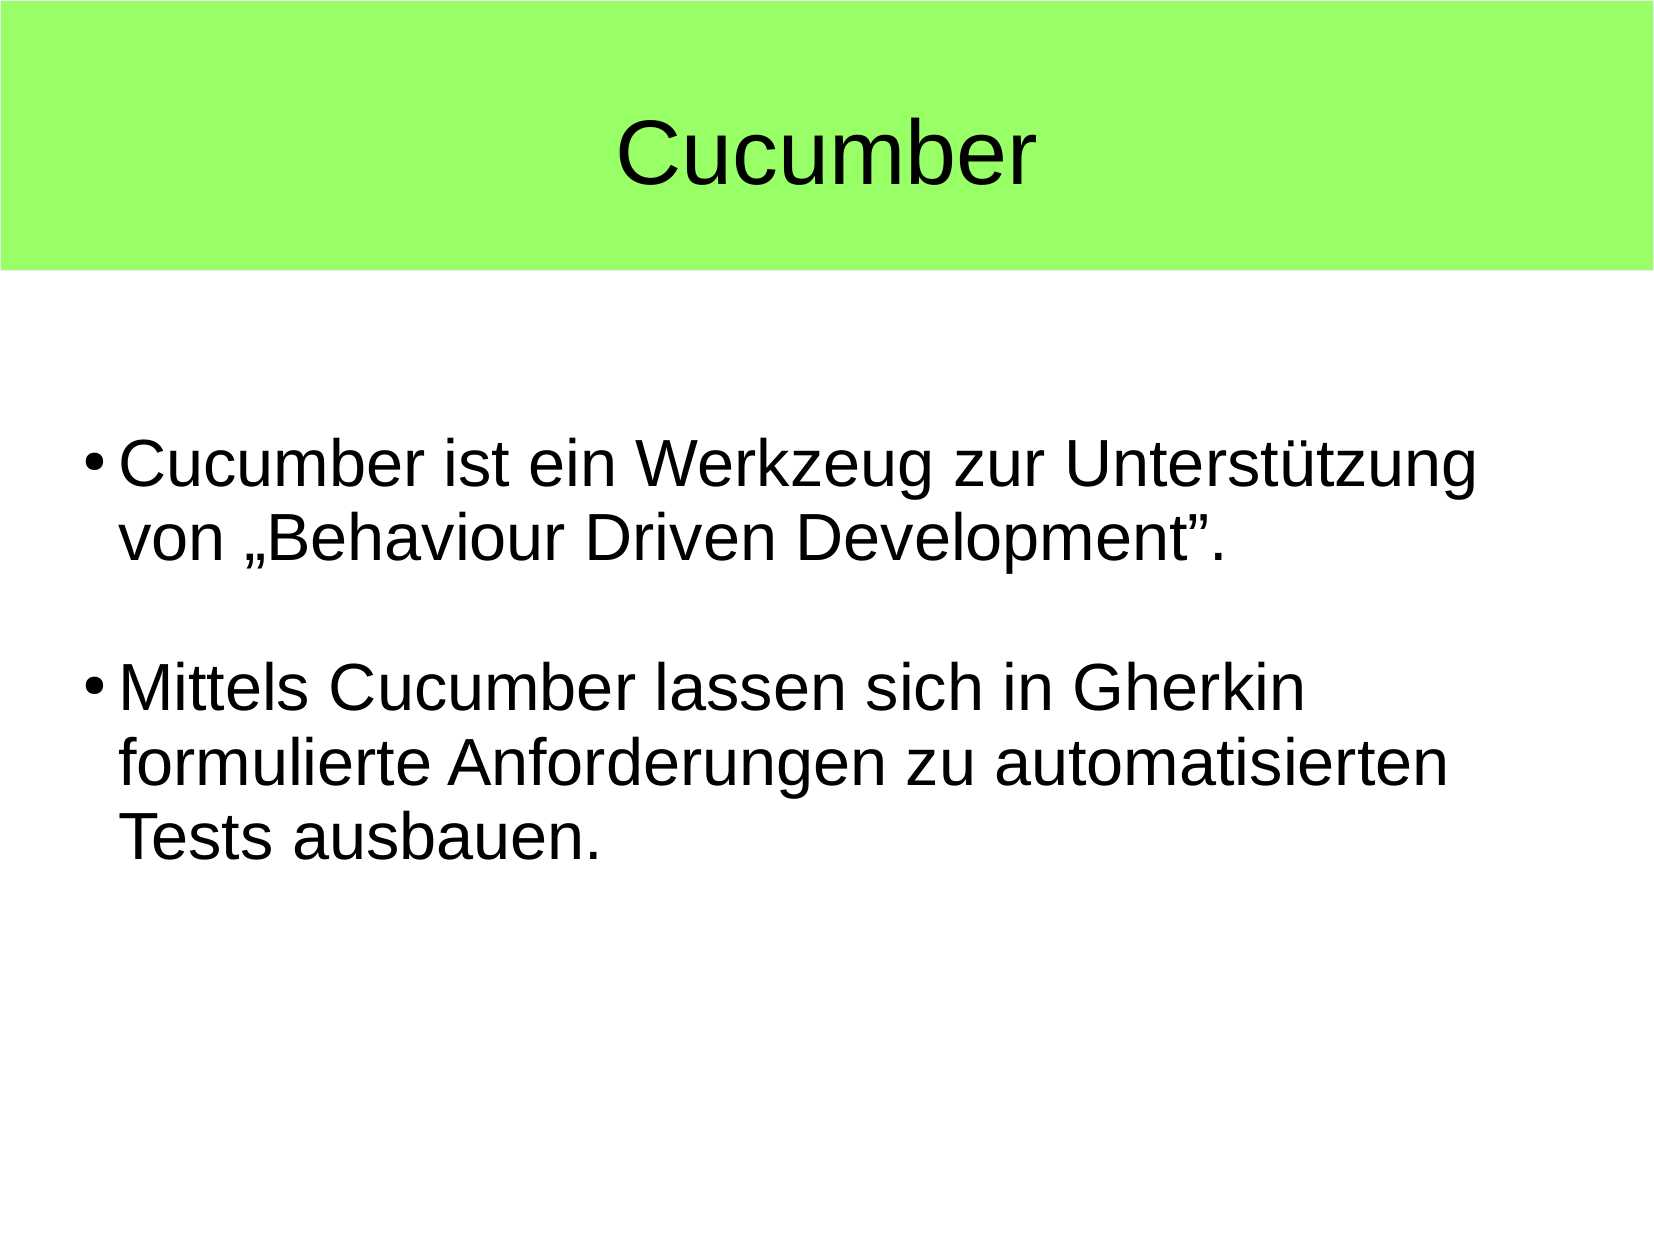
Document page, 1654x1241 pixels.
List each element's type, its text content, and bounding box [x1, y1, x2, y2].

subtitle Cucumber ist ein Werkzeug zur Unterstützung von „Behaviour Driven Development”. Mittels Cucumber lassen sich in Gherkin formulierte Anforderungen zu automatisierten Tests ausbauen. [82, 290, 1571, 1010]
title Cucumber [82, 49, 1571, 257]
